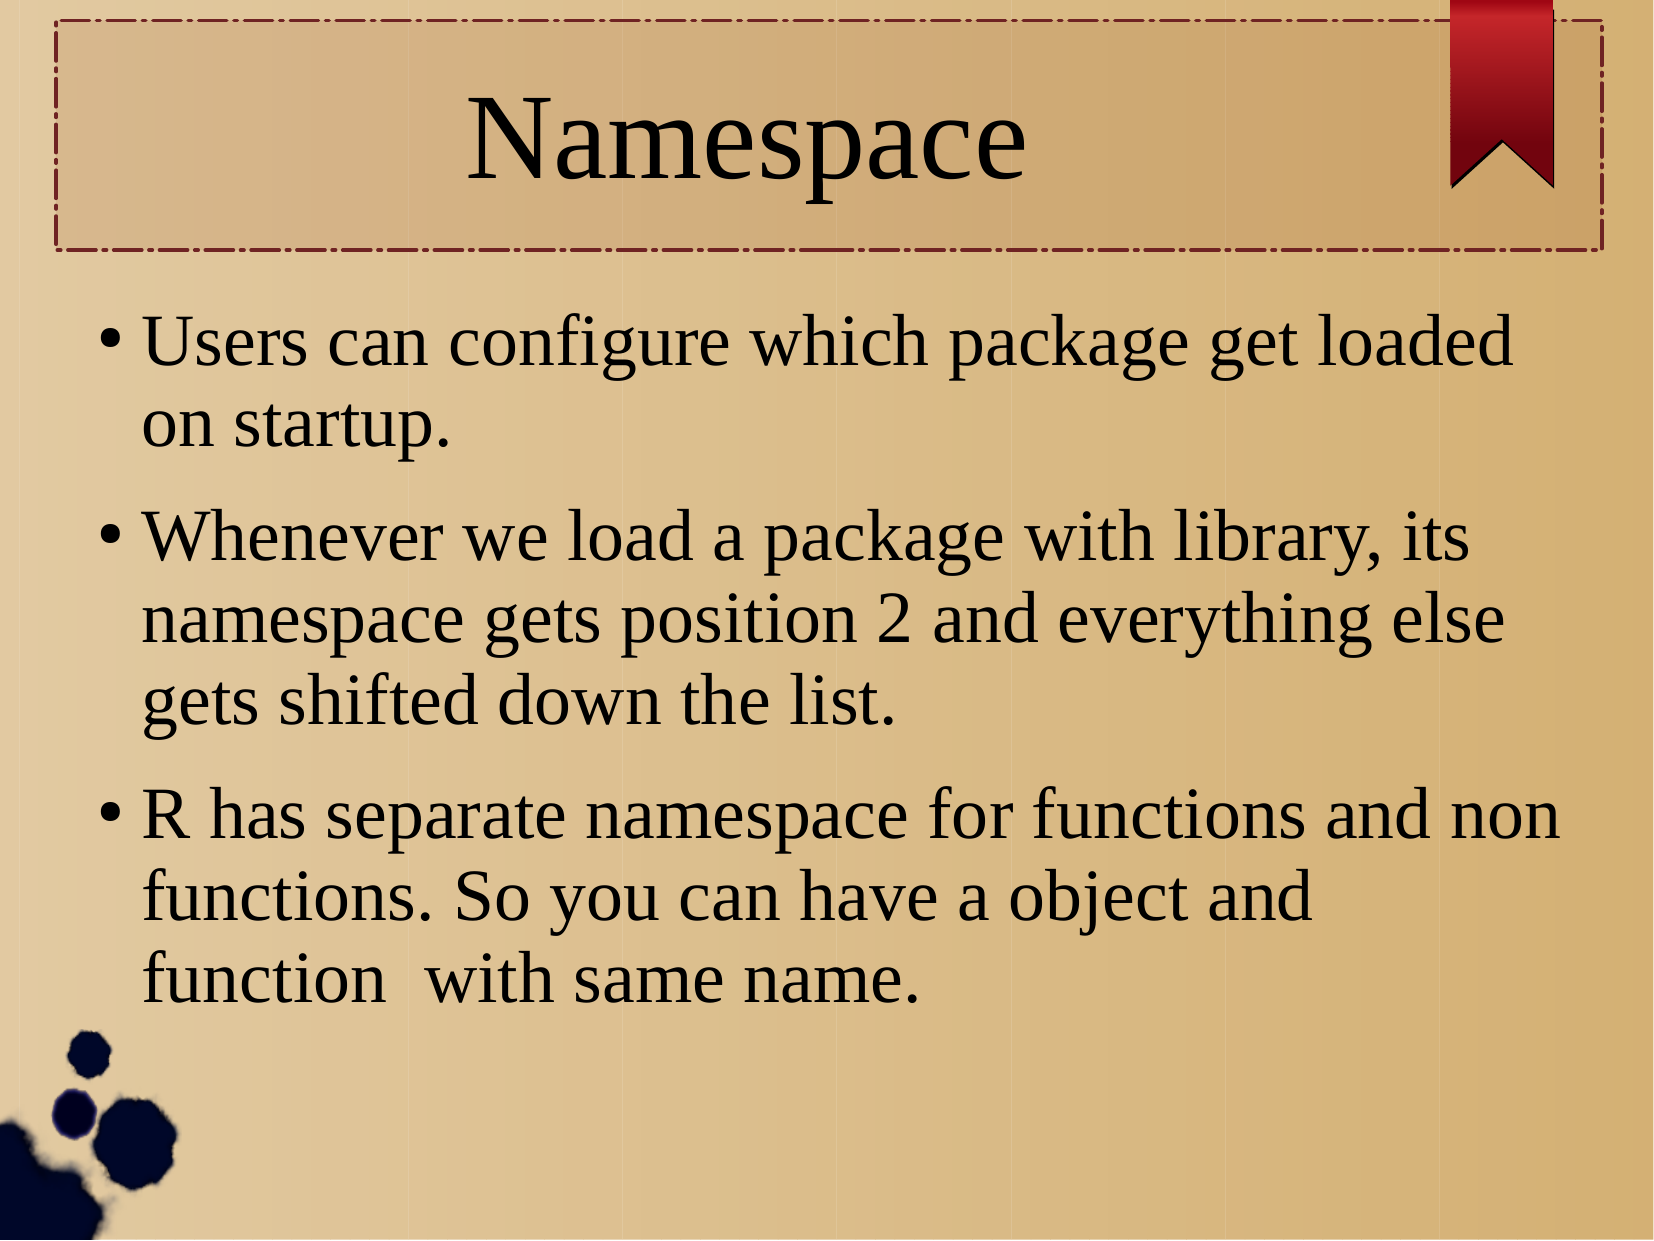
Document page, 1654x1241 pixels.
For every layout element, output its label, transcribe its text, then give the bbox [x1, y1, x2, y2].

title Namespace [82, 47, 1412, 229]
list Users can configure which package get loaded on startup. Whenever we load a package with library, its namespace gets position 2 and everything else gets shifted down the list. R has separate namespace for functions and non functions. So you can have a object and function with same name. [82, 299, 1571, 1019]
